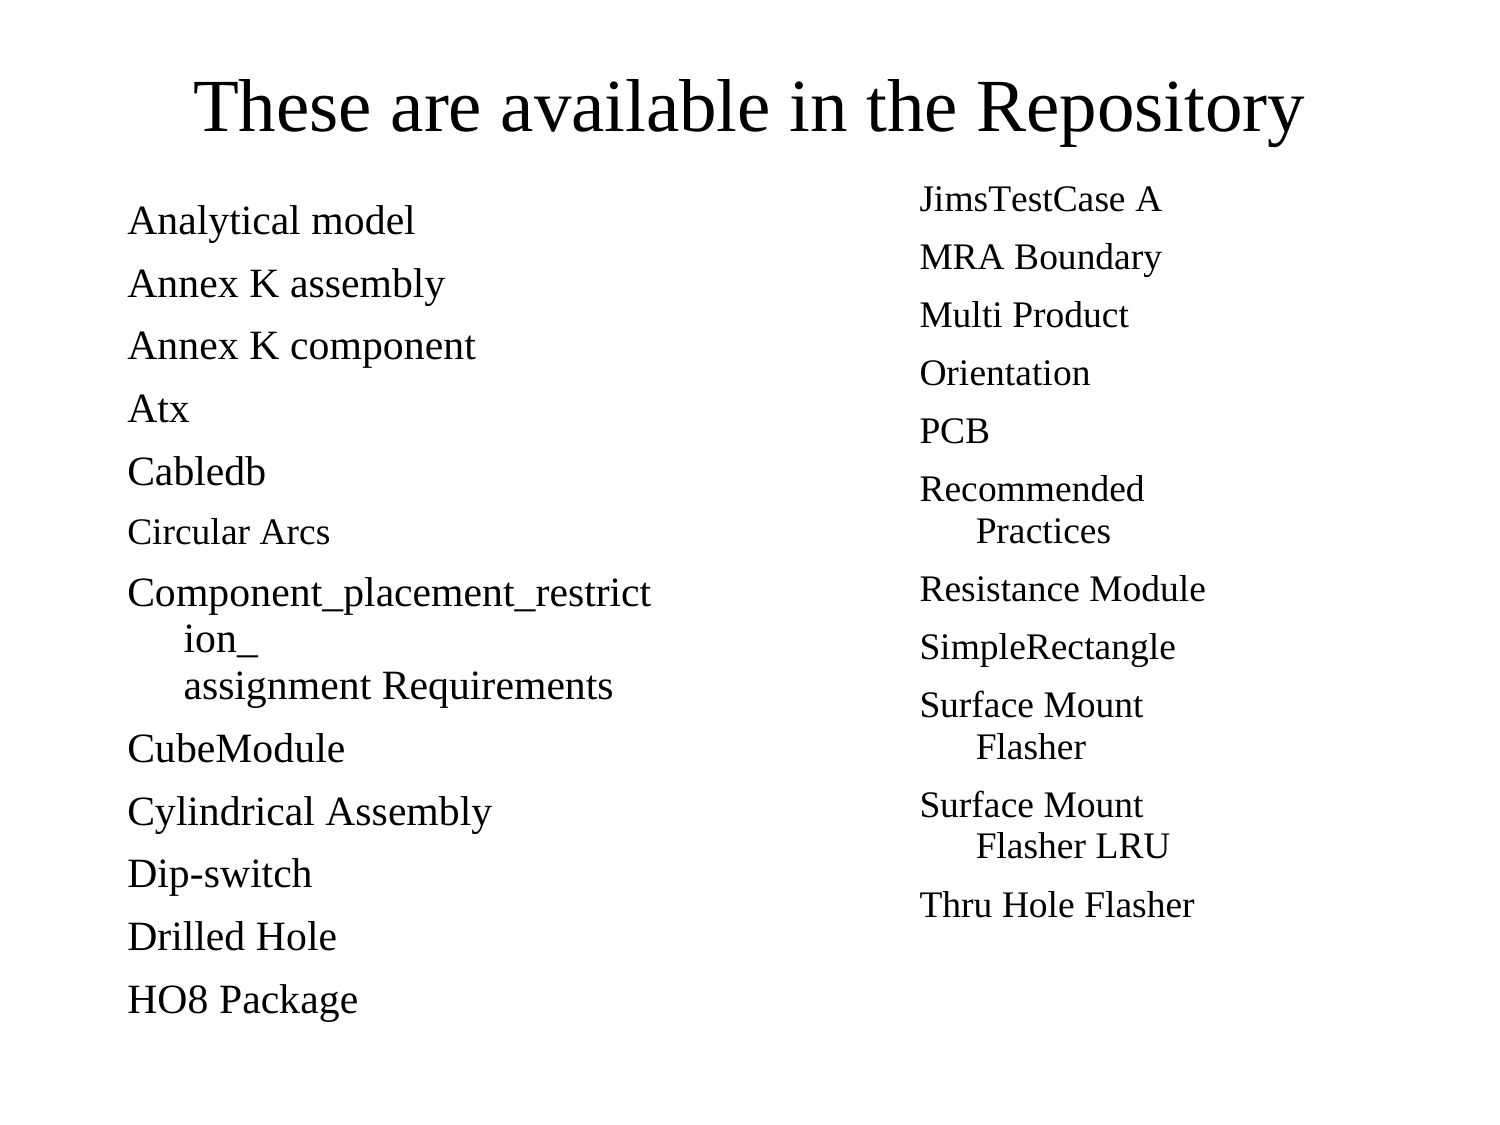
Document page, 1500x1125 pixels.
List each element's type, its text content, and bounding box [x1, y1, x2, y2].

text_box JimsTestCase A MRA Boundary Multi Product Orientation PCB Recommended Practices Resistance Module SimpleRectangle Surface Mount Flasher Surface Mount Flasher LRU Thru Hole Flasher [904, 170, 1276, 933]
list Analytical model Annex K assembly Annex K component Atx Cabledb Circular Arcs Component_placement_restriction_ assignment Requirements CubeModule Cylindrical Assembly Dip-switch Drilled Hole HO8 Package [112, 189, 676, 1031]
title These are available in the Repository [112, 4, 1388, 208]
